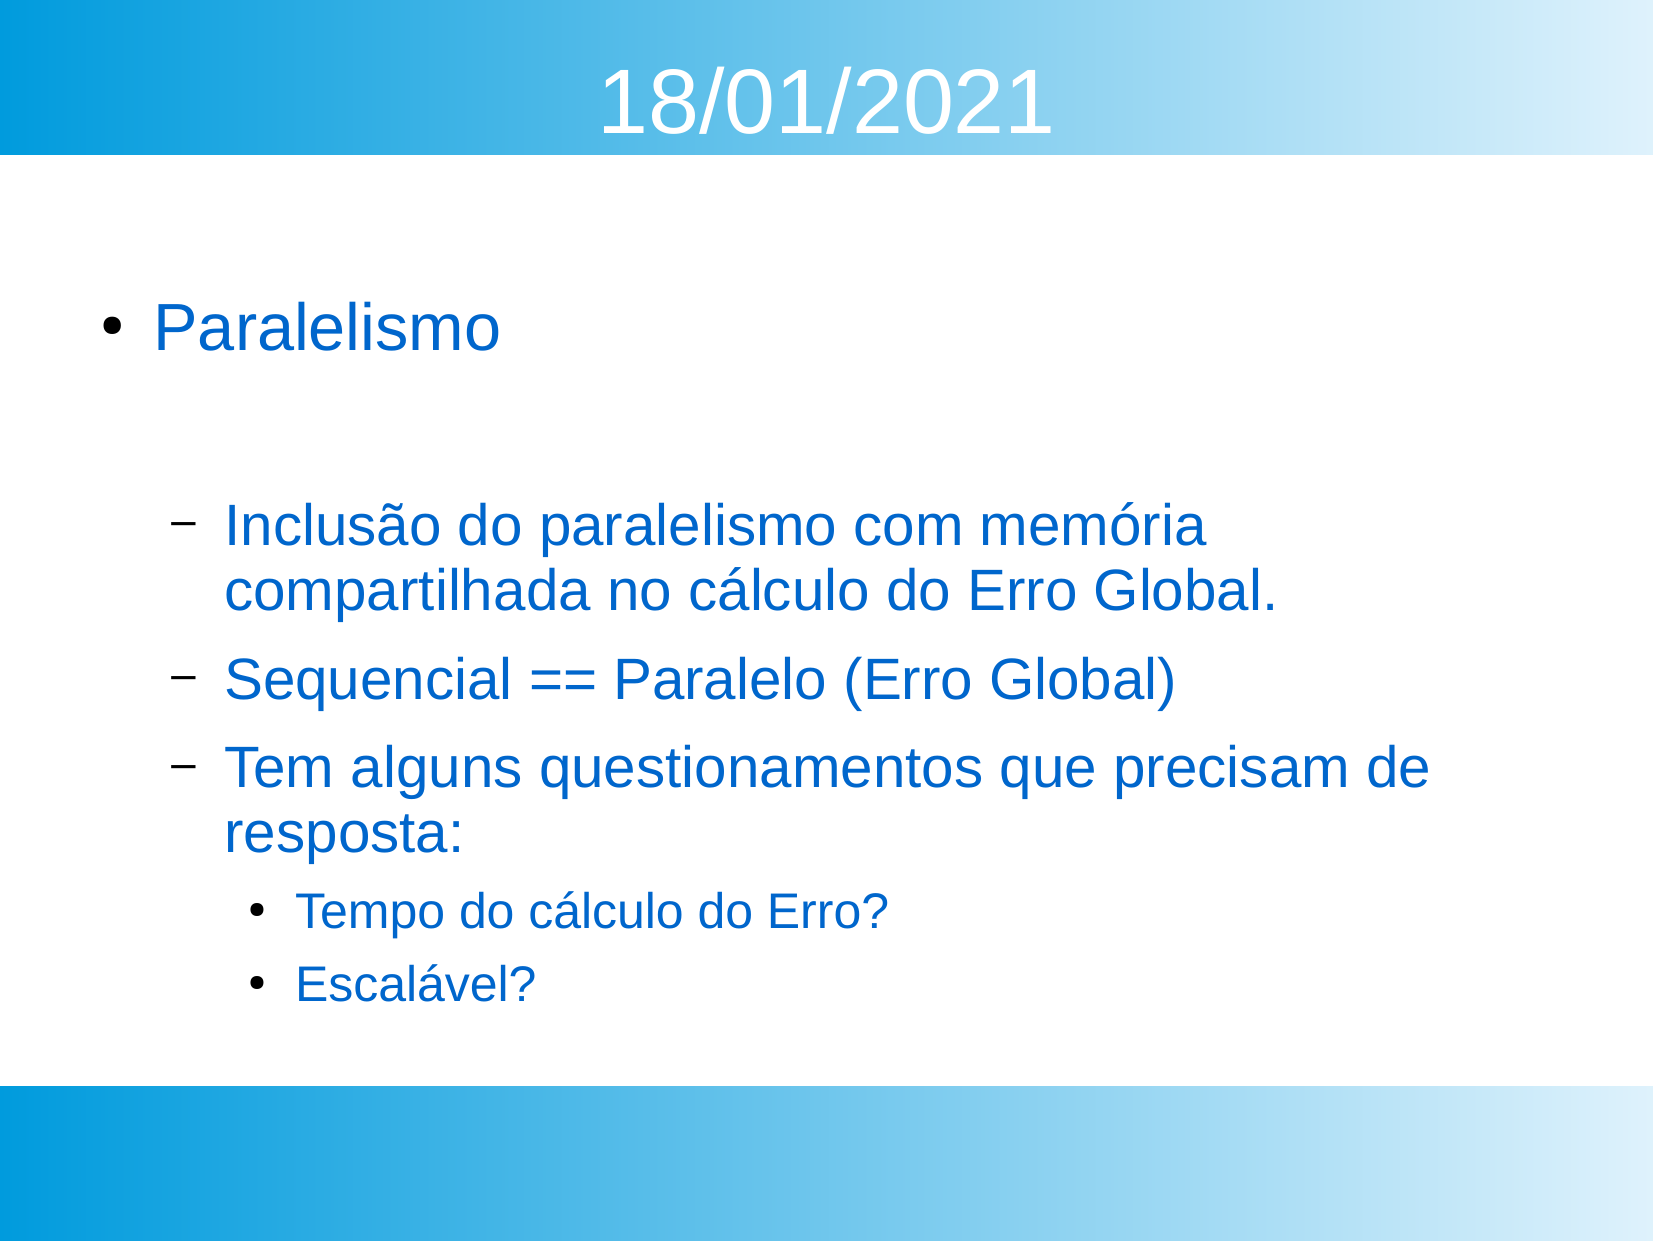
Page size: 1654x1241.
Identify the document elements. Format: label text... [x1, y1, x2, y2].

list Paralelismo Inclusão do paralelismo com memória compartilhada no cálculo do Erro Global. Sequencial == Paralelo (Erro Global) Tem alguns questionamentos que precisam de resposta: Tempo do cálculo do Erro? Escalável? [82, 290, 1571, 1010]
title 18/01/2021 [82, 49, 1571, 155]
